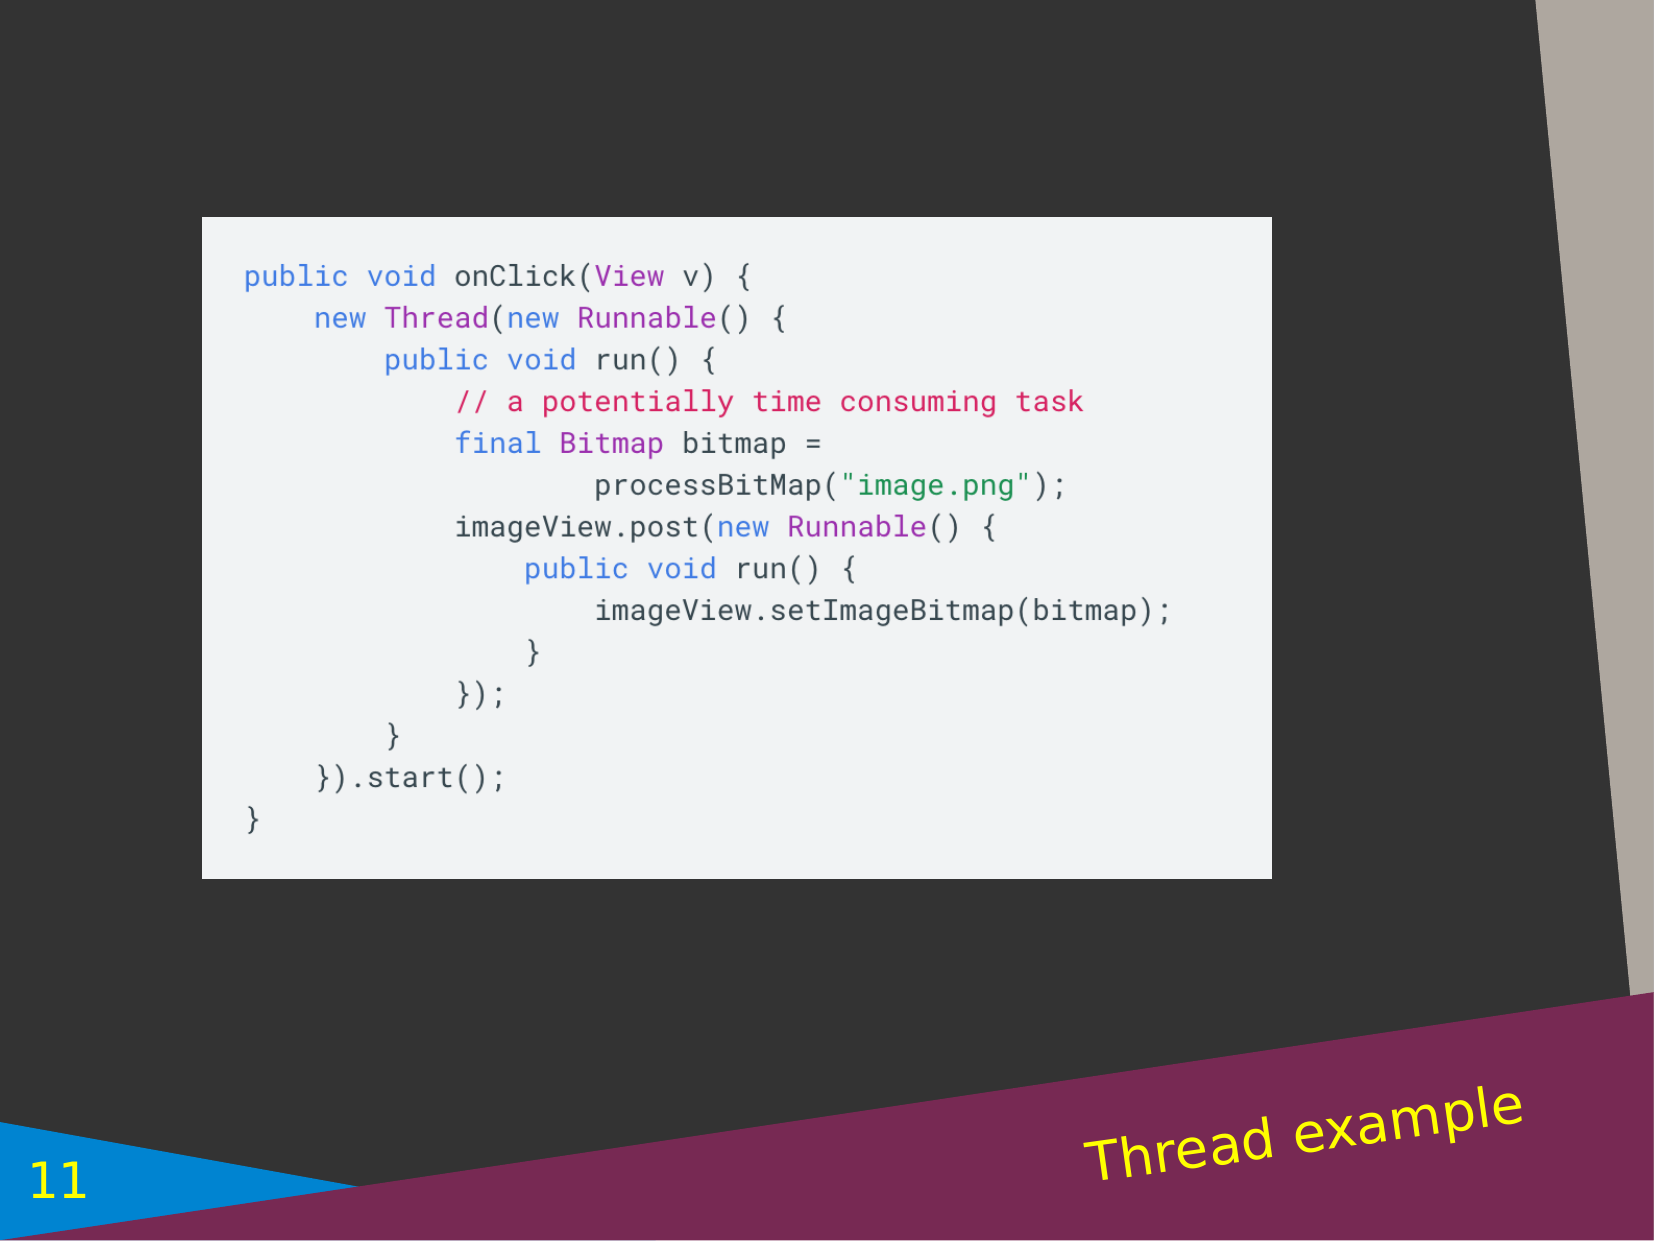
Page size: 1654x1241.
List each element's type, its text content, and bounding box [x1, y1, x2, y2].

picture [202, 217, 1272, 879]
title Thread example [956, 992, 1654, 1241]
